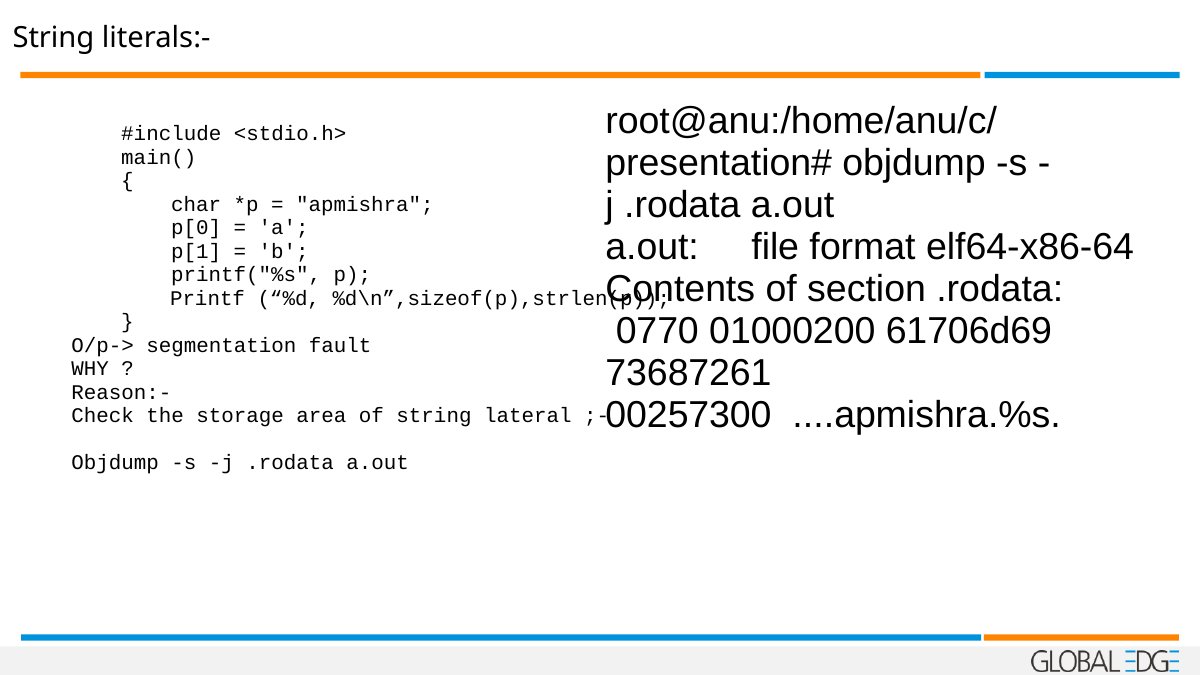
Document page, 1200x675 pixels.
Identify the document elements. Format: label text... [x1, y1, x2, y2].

text_box [23, 82, 1182, 182]
text_box root@anu:/home/anu/c/presentation# objdump -s -j .rodata a.out a.out: file format elf64-x86-64 Contents of section .rodata: 0770 01000200 61706d69 73687261 00257300 ....apmishra.%s. [590, 92, 1168, 490]
title String literals:- [12, 9, 1088, 63]
text_box #include <stdio.h> main() { char *p = "apmishra"; p[0] = 'a'; p[1] = 'b'; printf("%s", p); Printf (“%d, %d\n”,sizeof(p),strlen(p)); } O/p-> segmentation fault WHY ? Reason:- Check the storage area of string lateral ;- Objdump -s -j .rodata a.out [56, 92, 1128, 579]
picture [1031, 650, 1179, 672]
